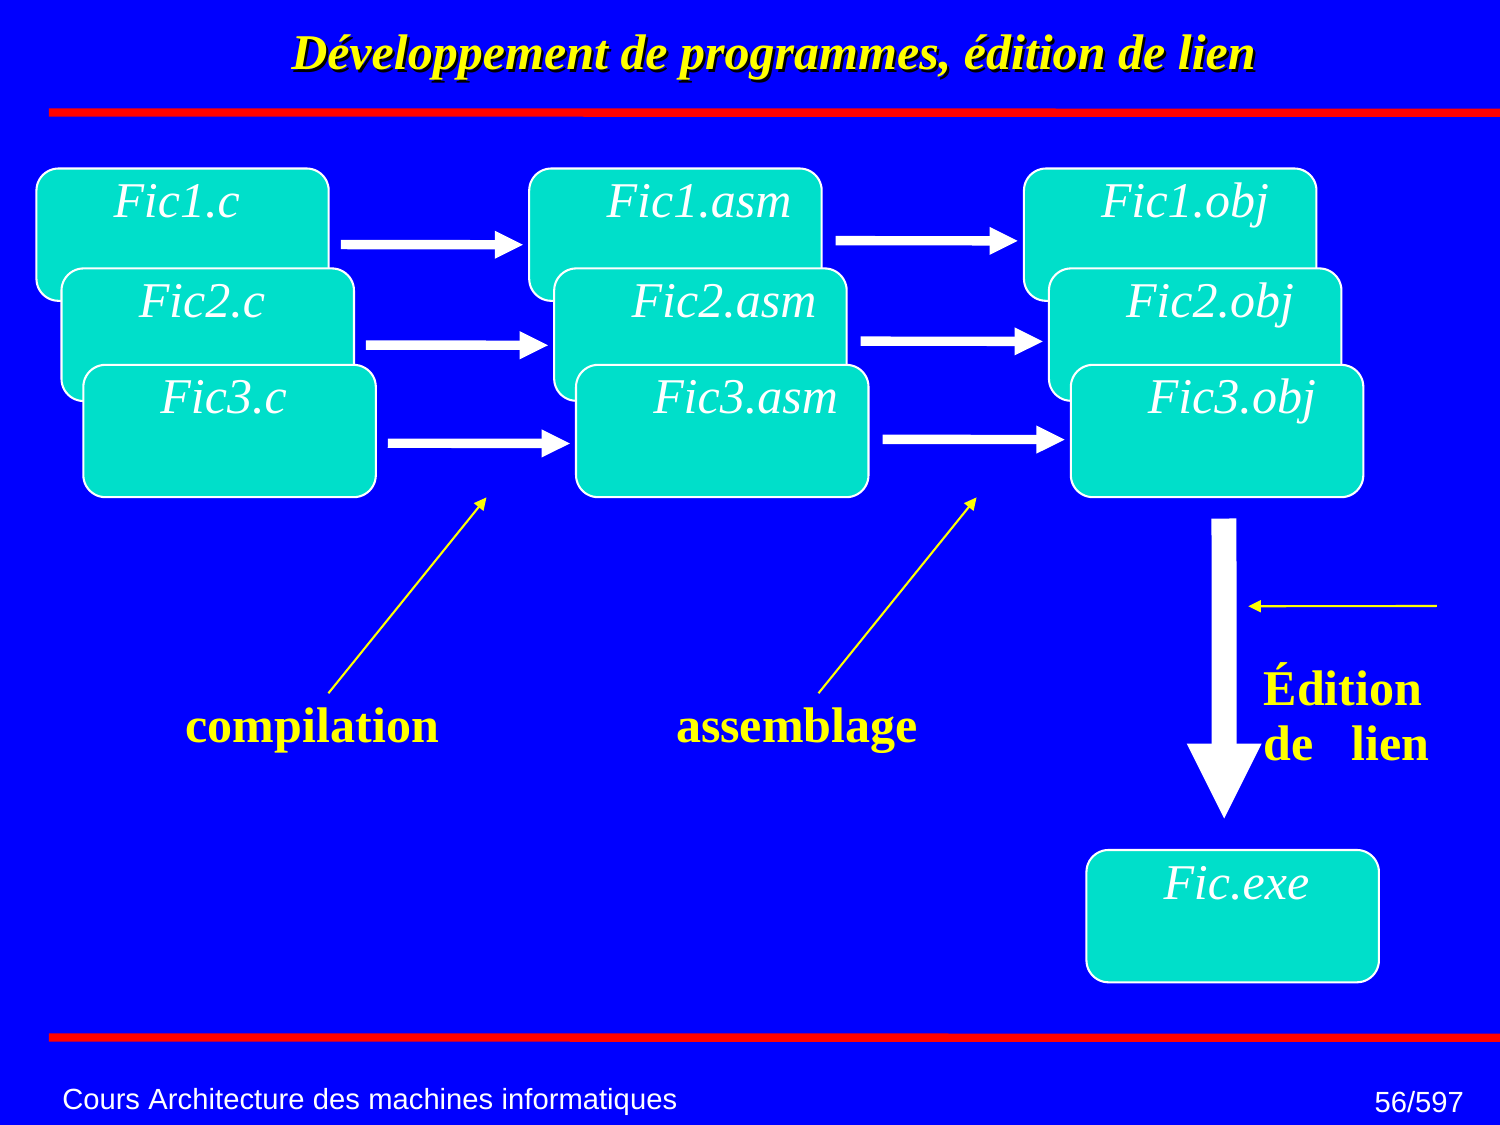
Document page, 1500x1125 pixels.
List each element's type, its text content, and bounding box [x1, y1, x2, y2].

text_box Fic2.obj [1111, 268, 1310, 336]
text_box Fic3.asm [638, 364, 854, 433]
text_box Fic2.asm [616, 268, 832, 336]
text_box Fic1.asm [591, 168, 807, 236]
text_box Fic1.c [98, 168, 256, 236]
text_box assemblage [661, 693, 934, 761]
text_box Fic2.c [123, 268, 281, 336]
text_box Édition de lien [1249, 655, 1450, 779]
text_box [529, 168, 869, 498]
text_box Fic3.obj [1133, 364, 1332, 433]
text_box Fic3.c [145, 364, 302, 433]
text_box [36, 168, 376, 498]
text_box [1023, 168, 1364, 498]
text_box Fic.exe [1148, 849, 1325, 918]
title Développement de programmes, édition de lien [141, 15, 1406, 88]
text_box [1086, 849, 1379, 983]
text_box compilation [171, 693, 455, 761]
text_box Fic1.obj [1086, 168, 1285, 236]
